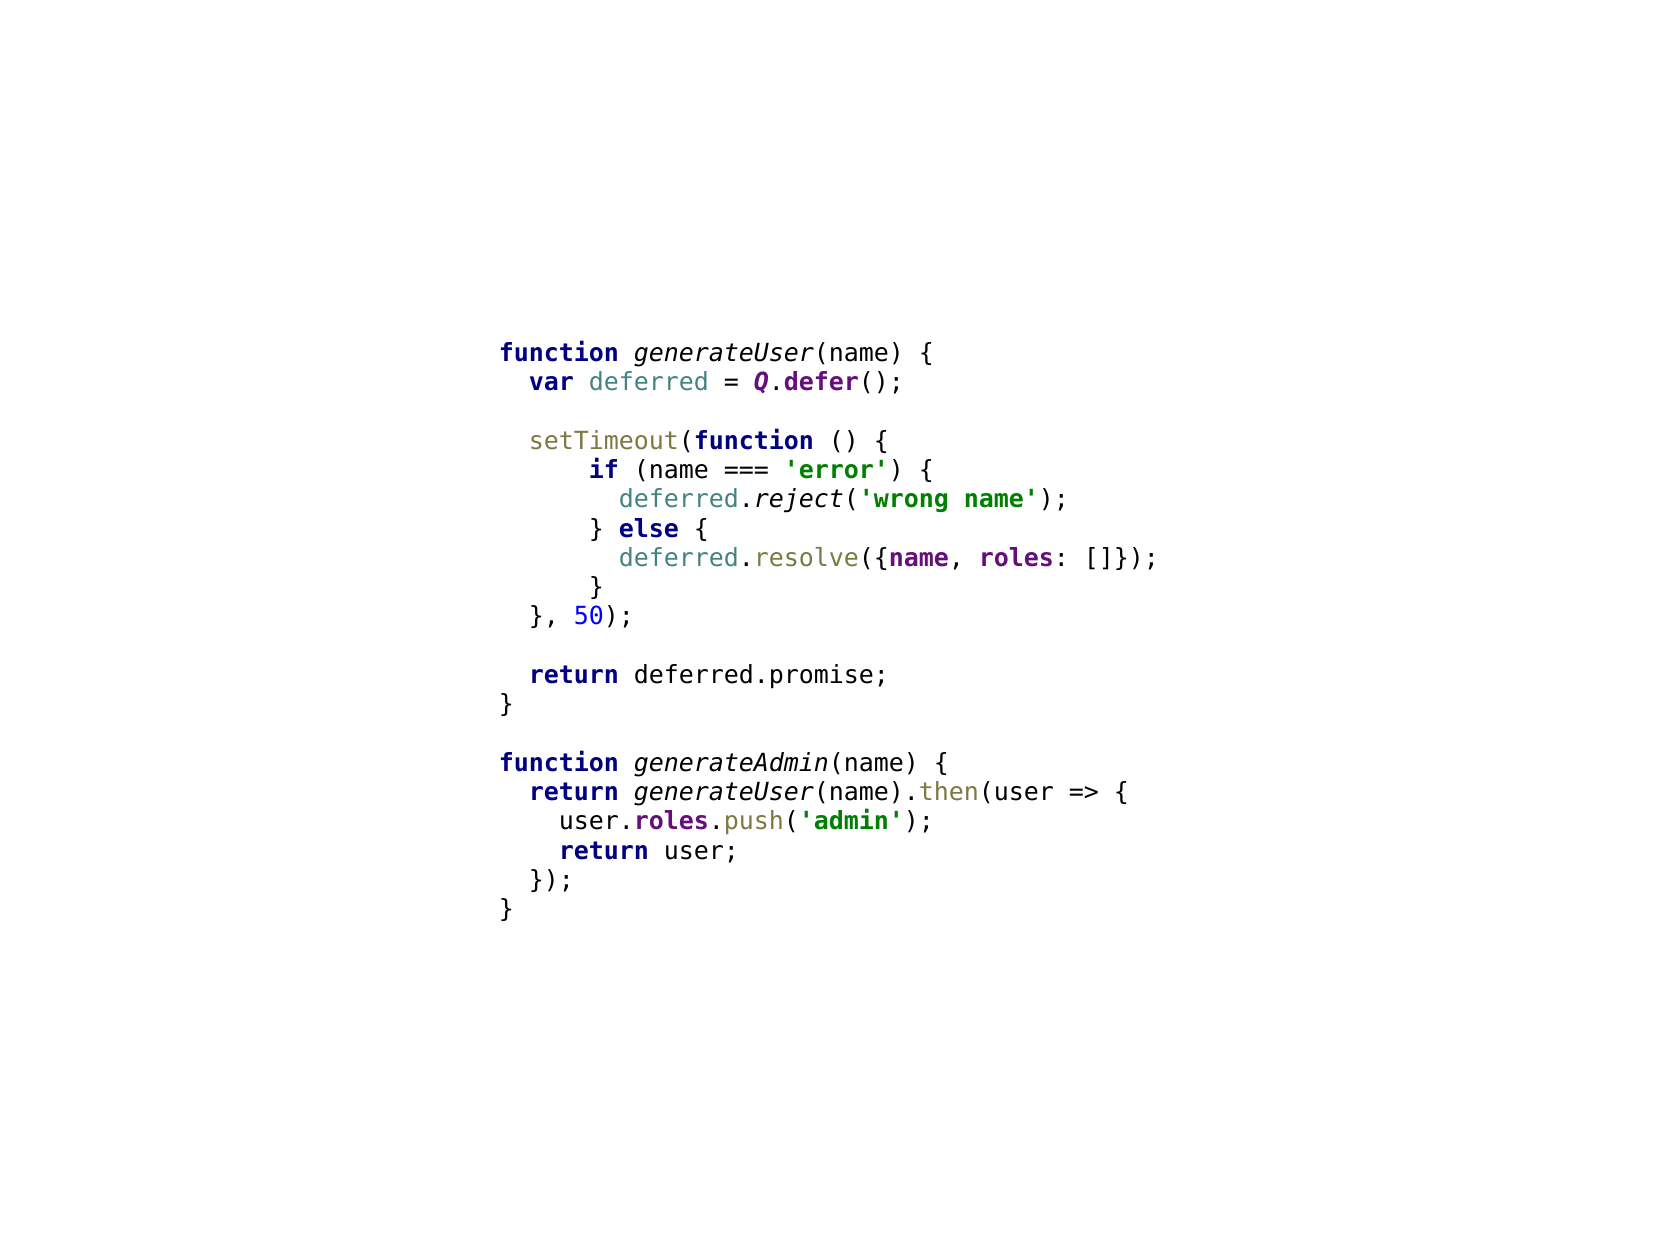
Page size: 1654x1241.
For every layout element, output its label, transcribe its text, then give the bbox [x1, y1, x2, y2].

text_box function generateUser(name) { var deferred = Q.defer(); setTimeout(function () { if (name === 'error') { deferred.reject('wrong name'); } else { deferred.resolve({name, roles: []}); } }, 50); return deferred.promise; } function generateAdmin(name) { return generateUser(name).then(user => { user.roles.push('admin'); return user; }); } [484, 330, 1174, 932]
